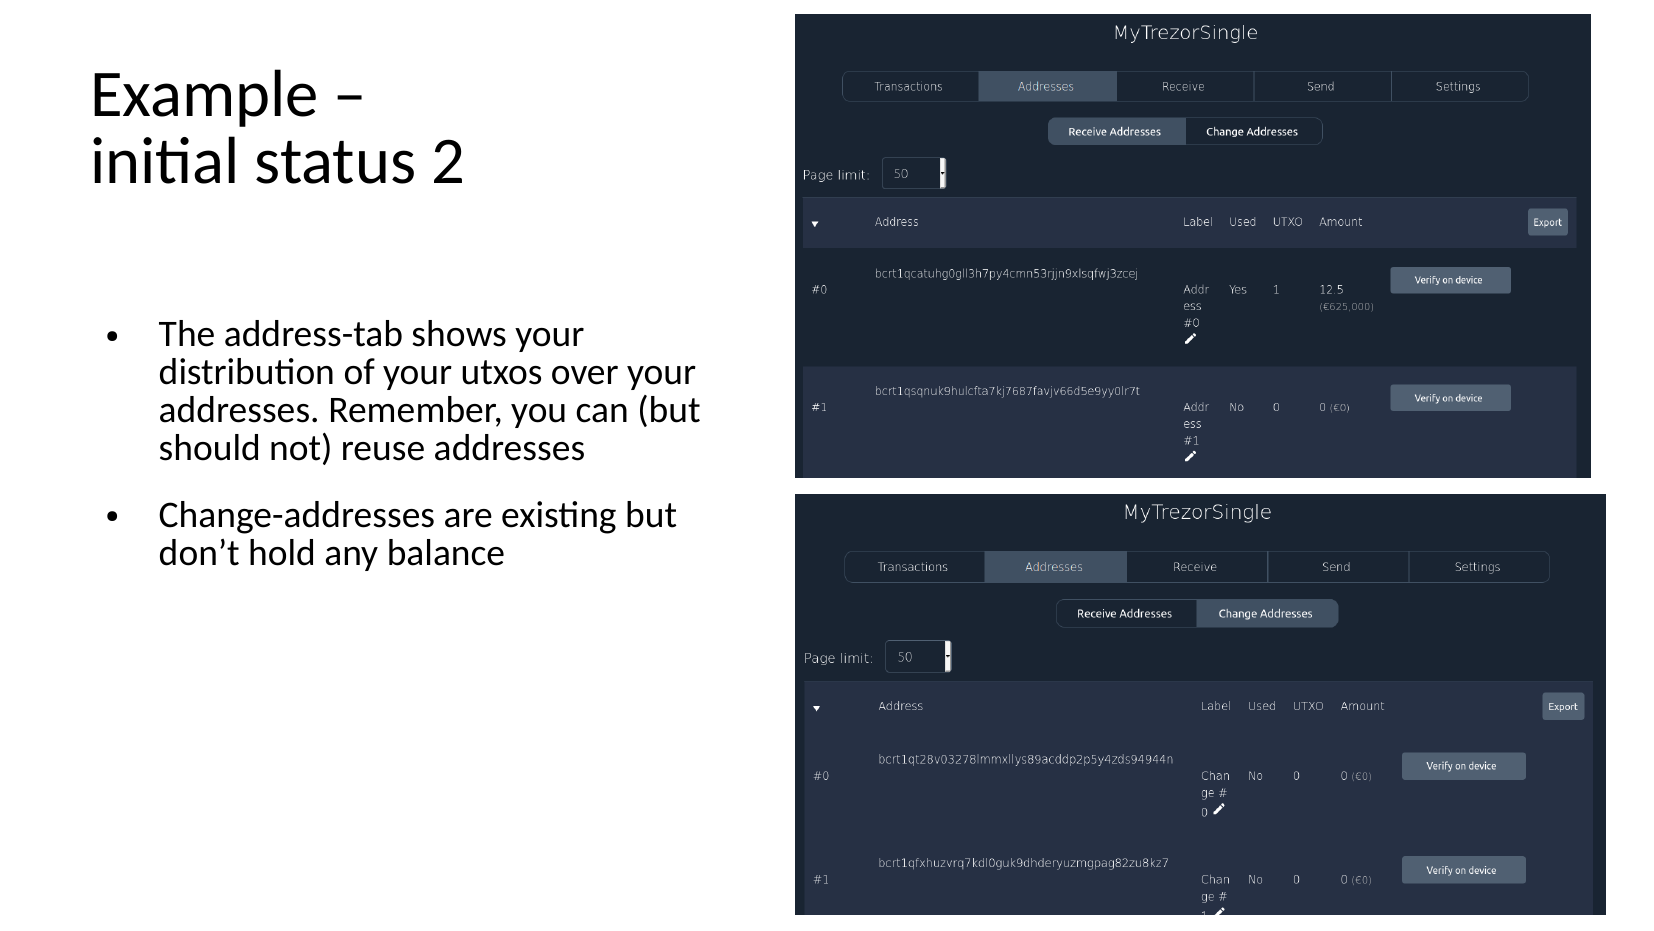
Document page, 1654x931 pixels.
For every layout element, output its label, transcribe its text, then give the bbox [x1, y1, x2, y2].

list The address-tab shows your distribution of your utxos over your addresses. Remember, you can (but should not) reuse addresses Change-addresses are existing but don’t hold any balance [87, 251, 735, 931]
picture [795, 14, 1591, 478]
title Example – initial status 2 [90, 33, 795, 234]
picture [795, 494, 1606, 916]
